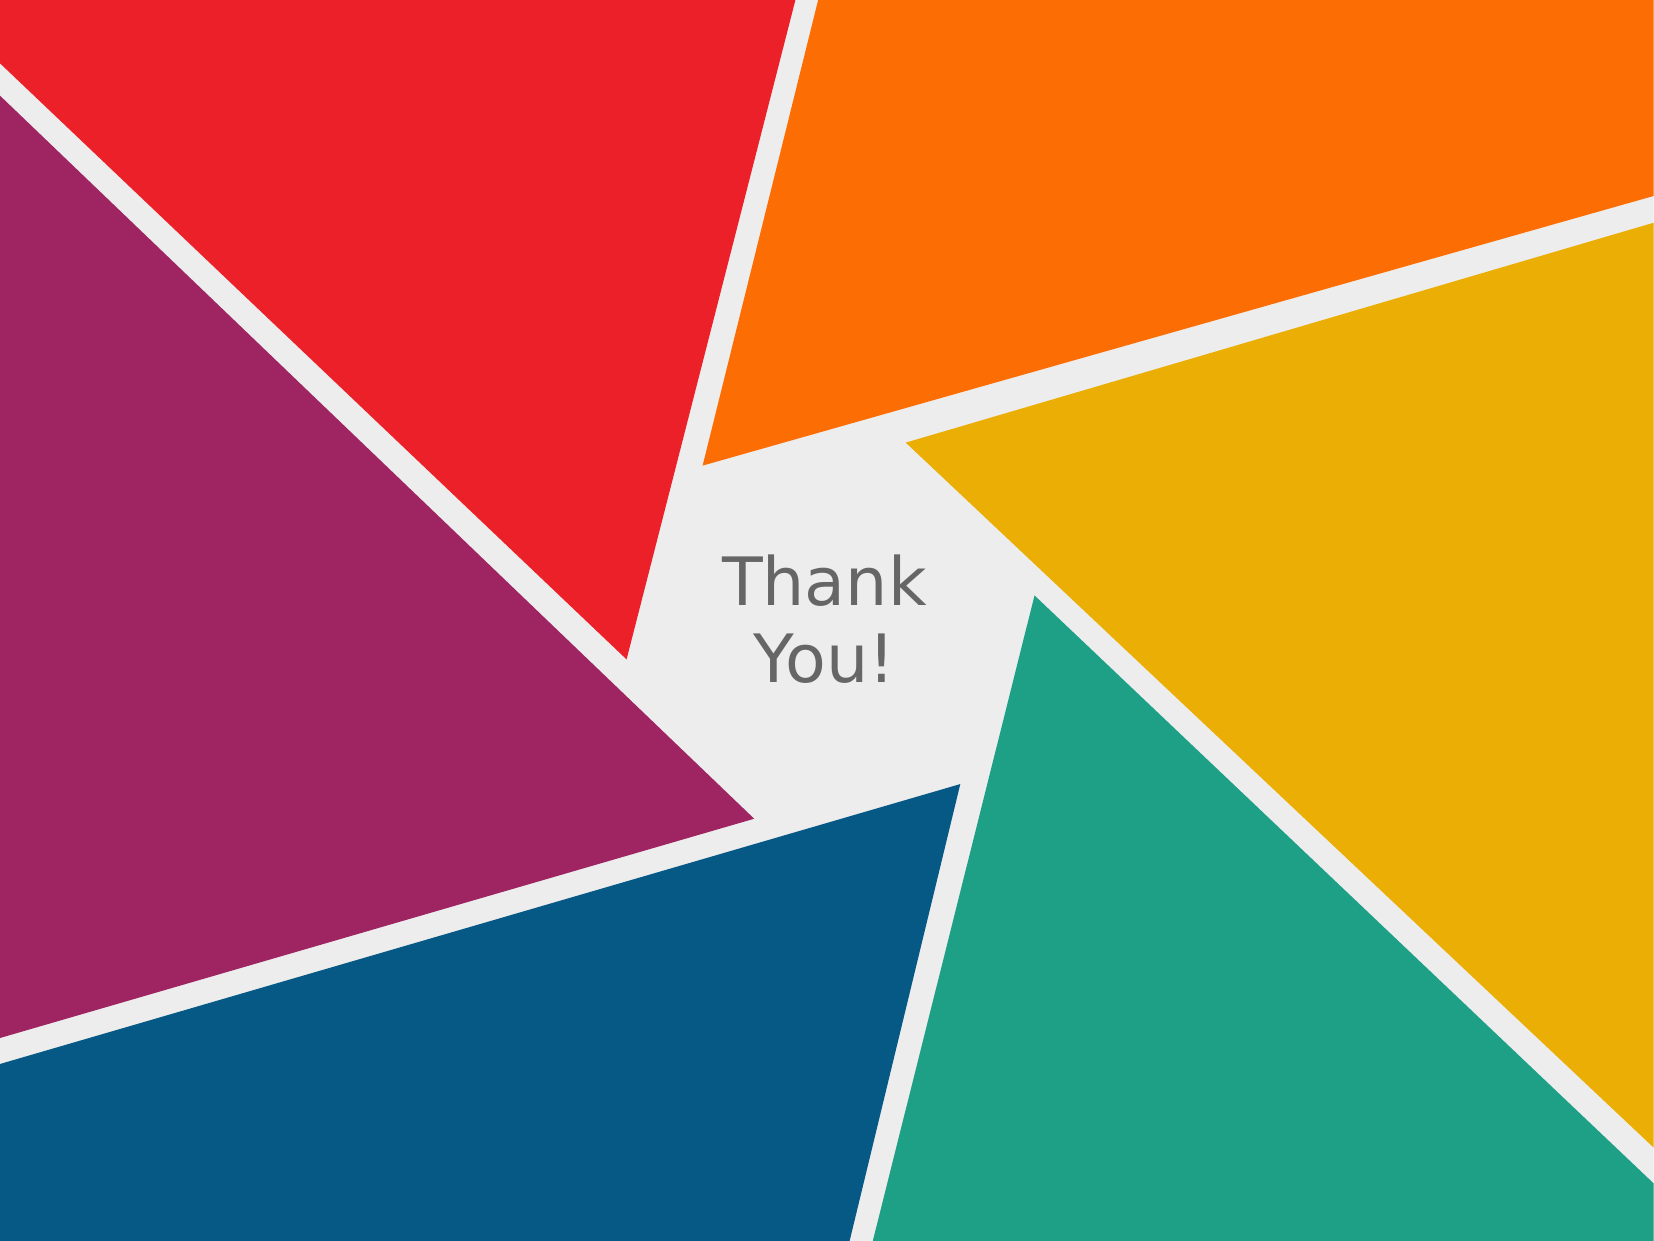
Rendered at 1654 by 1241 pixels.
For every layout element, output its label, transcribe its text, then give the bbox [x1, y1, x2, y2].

subtitle Thank You! [614, 418, 1035, 824]
